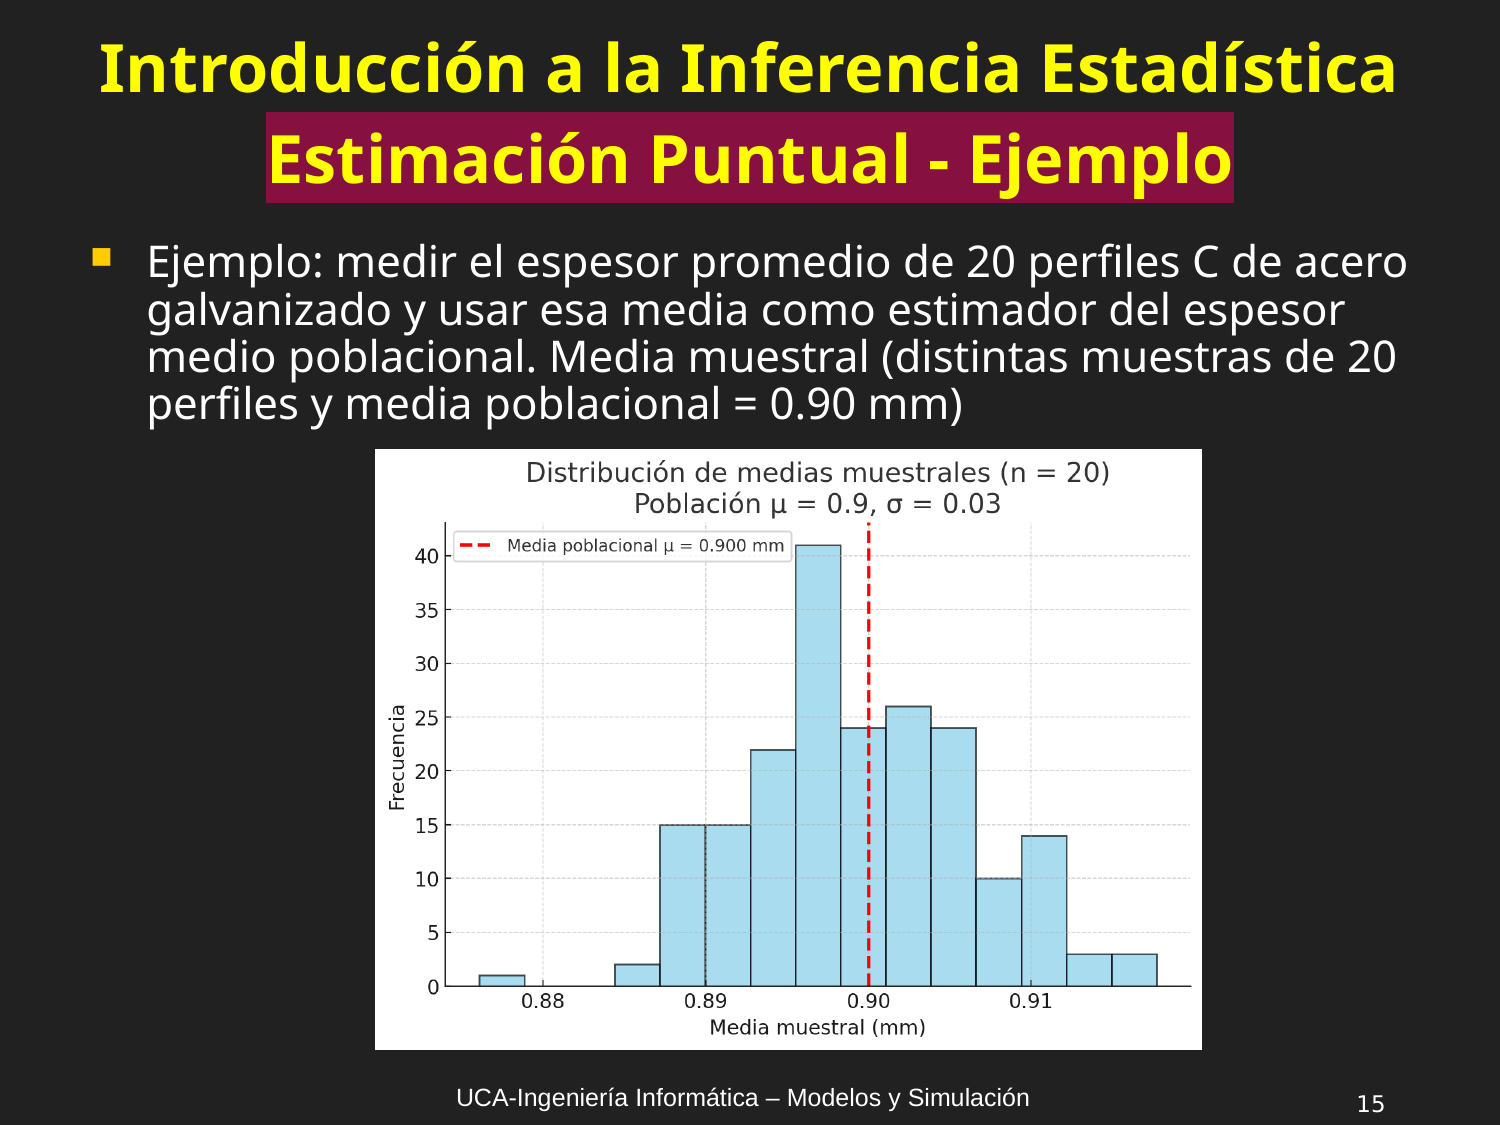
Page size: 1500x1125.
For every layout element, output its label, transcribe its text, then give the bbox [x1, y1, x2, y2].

list Ejemplo: medir el espesor promedio de 20 perfiles C de acero galvanizado y usar esa media como estimador del espesor medio poblacional. Media muestral (distintas muestras de 20 perfiles y media poblacional = 0.90 mm) [75, 232, 1426, 1051]
picture [375, 449, 1202, 1051]
title Introducción a la Inferencia Estadística Estimación Puntual - Ejemplo [75, 37, 1426, 188]
